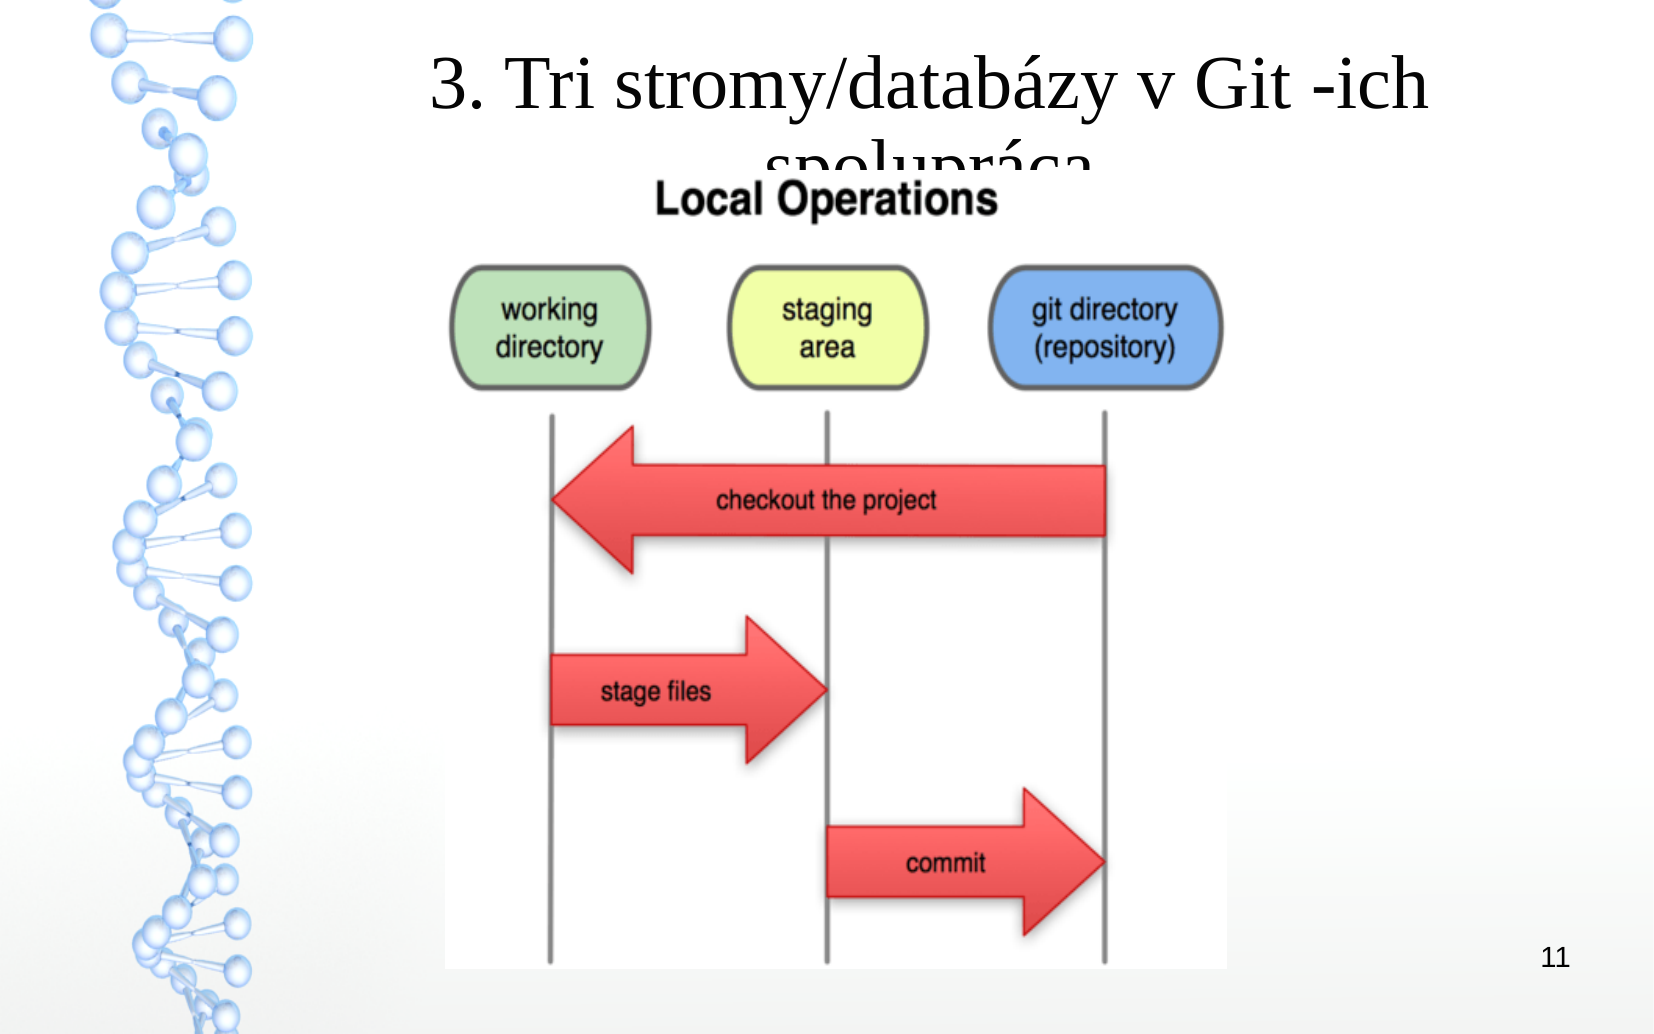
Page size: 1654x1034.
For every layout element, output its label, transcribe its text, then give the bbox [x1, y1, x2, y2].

title 3. Tri stromy/databázy v Git -ich spolupráca [265, 39, 1595, 210]
picture [0, 0, 1654, 1034]
